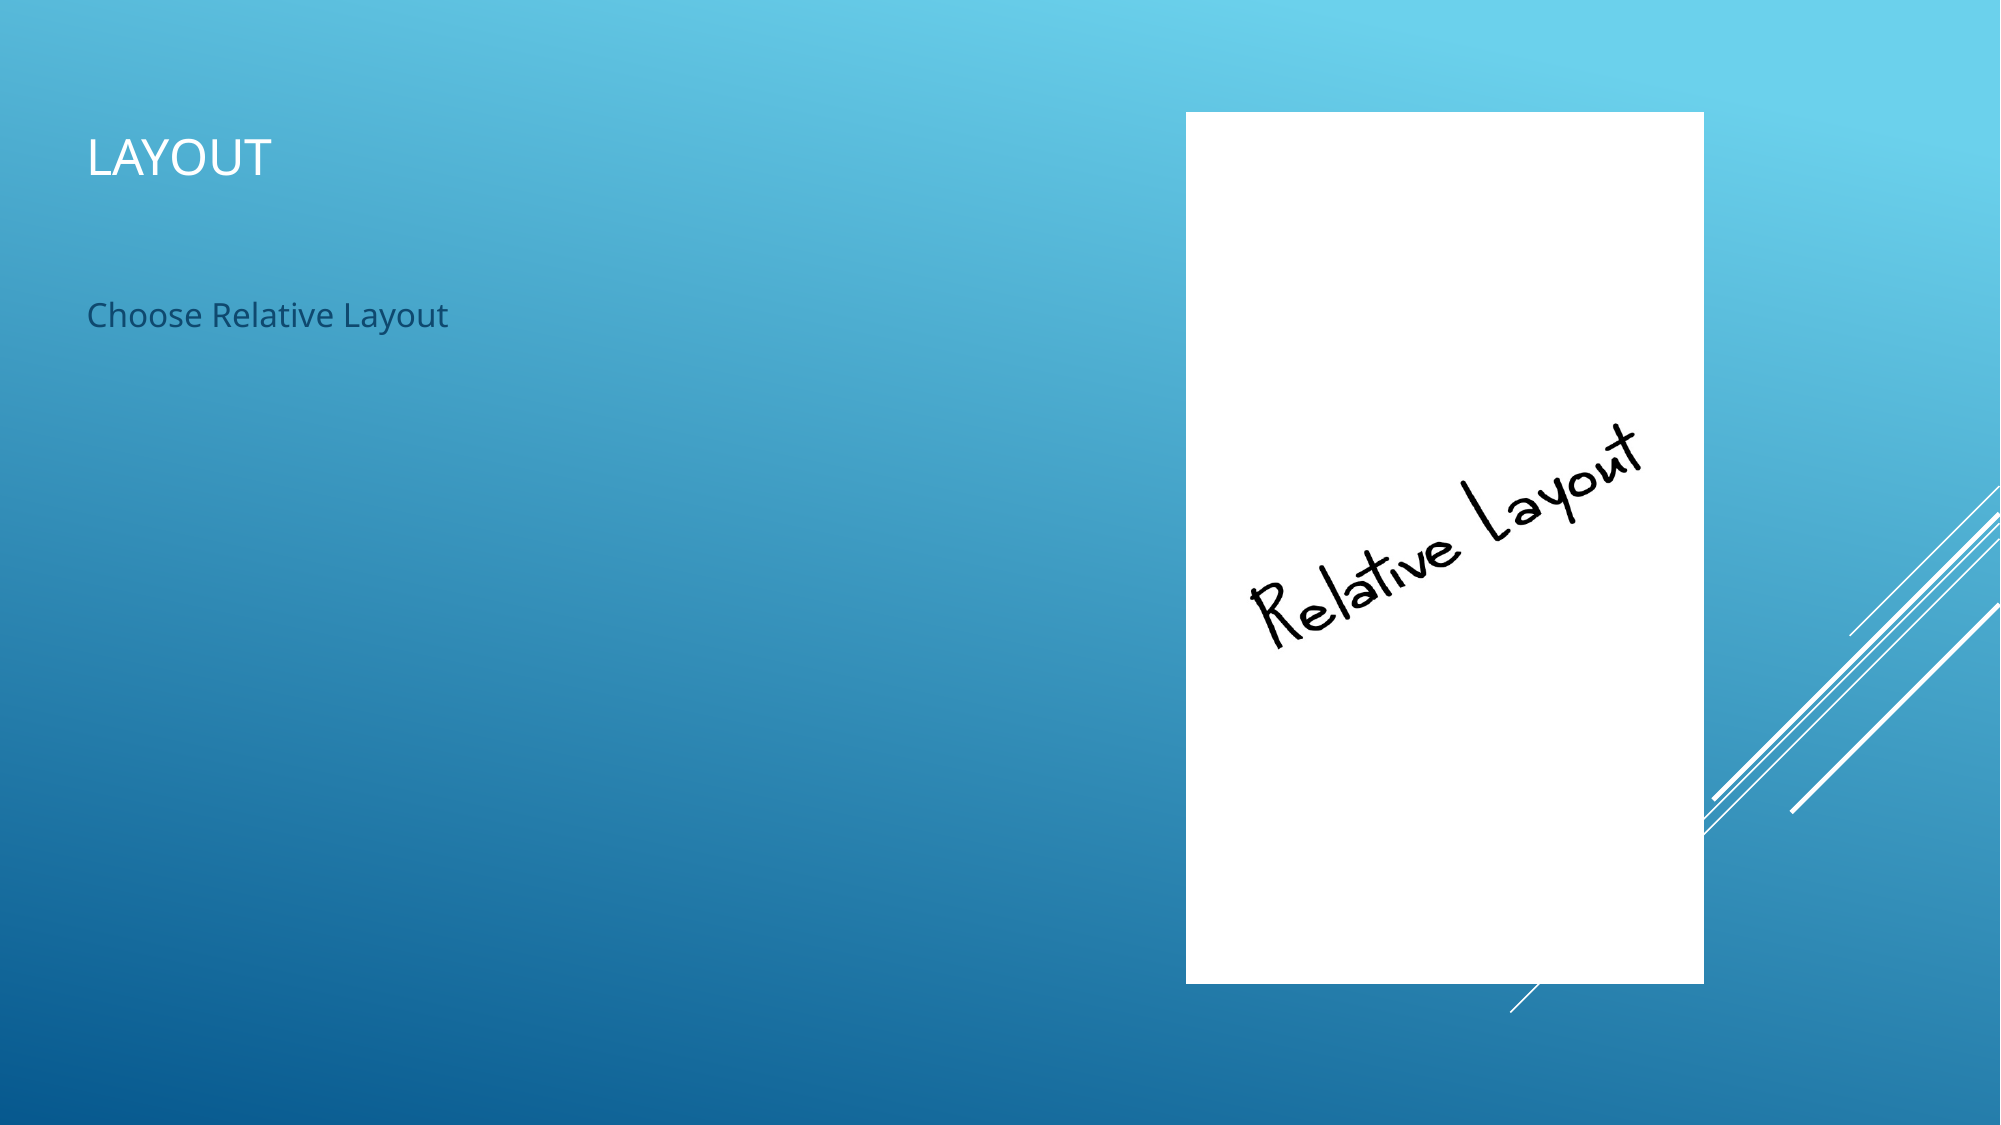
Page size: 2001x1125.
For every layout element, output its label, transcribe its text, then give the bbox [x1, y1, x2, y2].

picture [1186, 112, 1704, 984]
title Layout [71, 23, 672, 194]
list Choose Relative Layout [71, 286, 672, 948]
